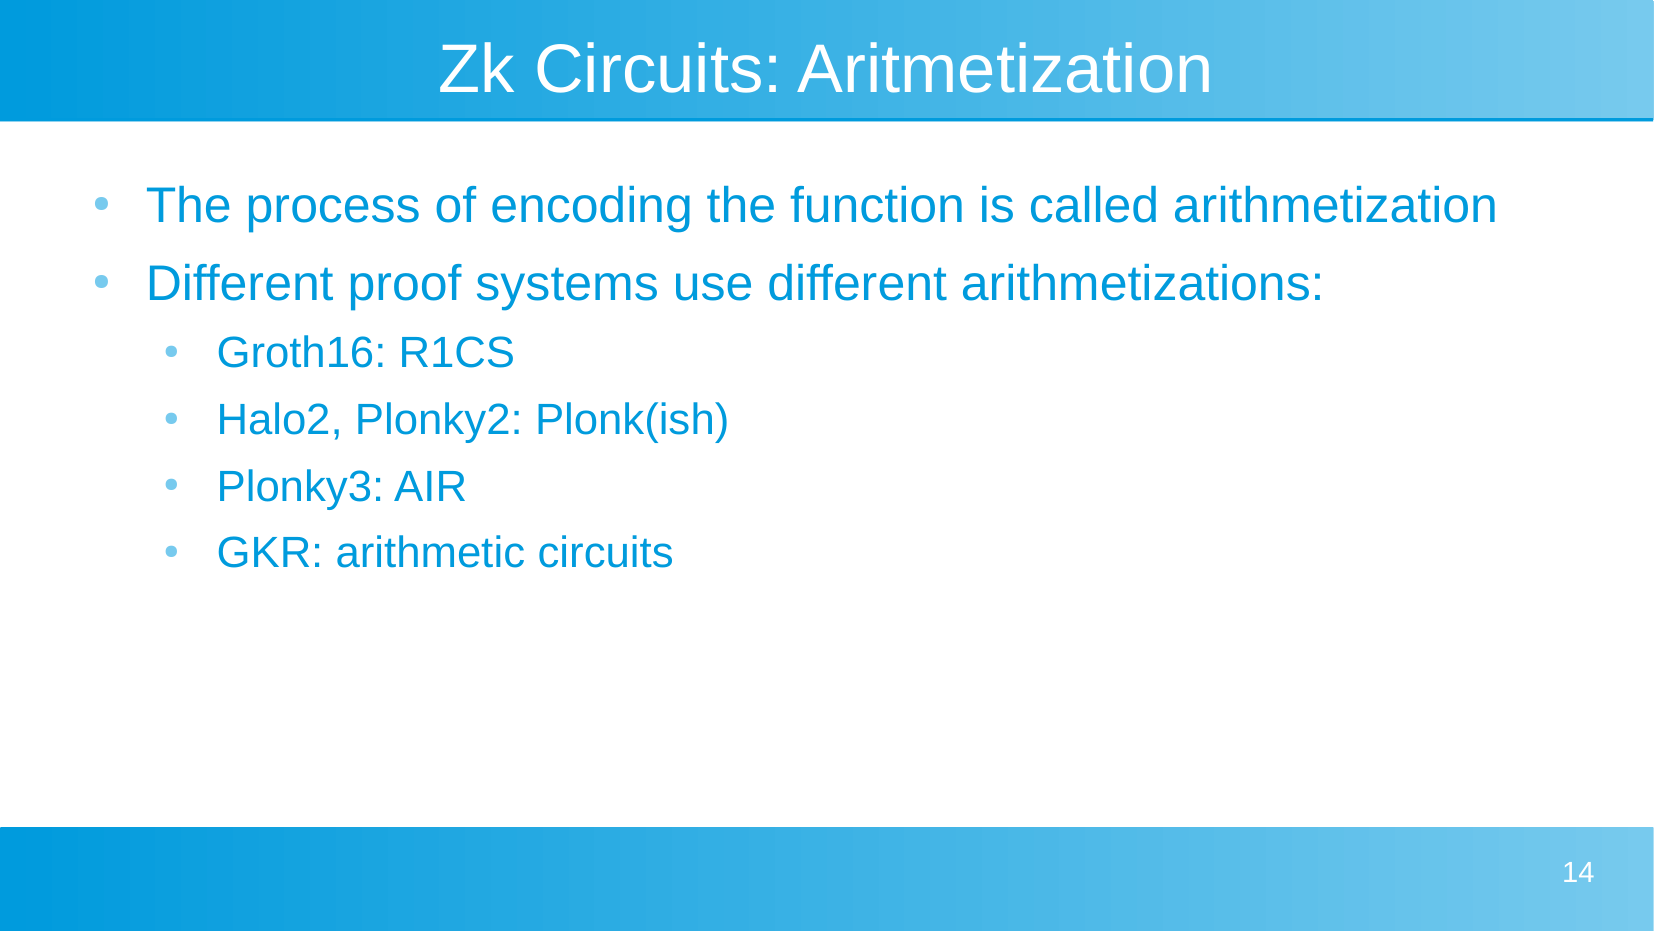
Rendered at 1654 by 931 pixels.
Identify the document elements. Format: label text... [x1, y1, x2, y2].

list The process of encoding the function is called arithmetization Different proof systems use different arithmetizations: Groth16: R1CS Halo2, Plonky2: Plonk(ish) Plonky3: AIR GKR: arithmetic circuits [75, 177, 1611, 768]
title Zk Circuits: Aritmetization [59, 29, 1595, 108]
